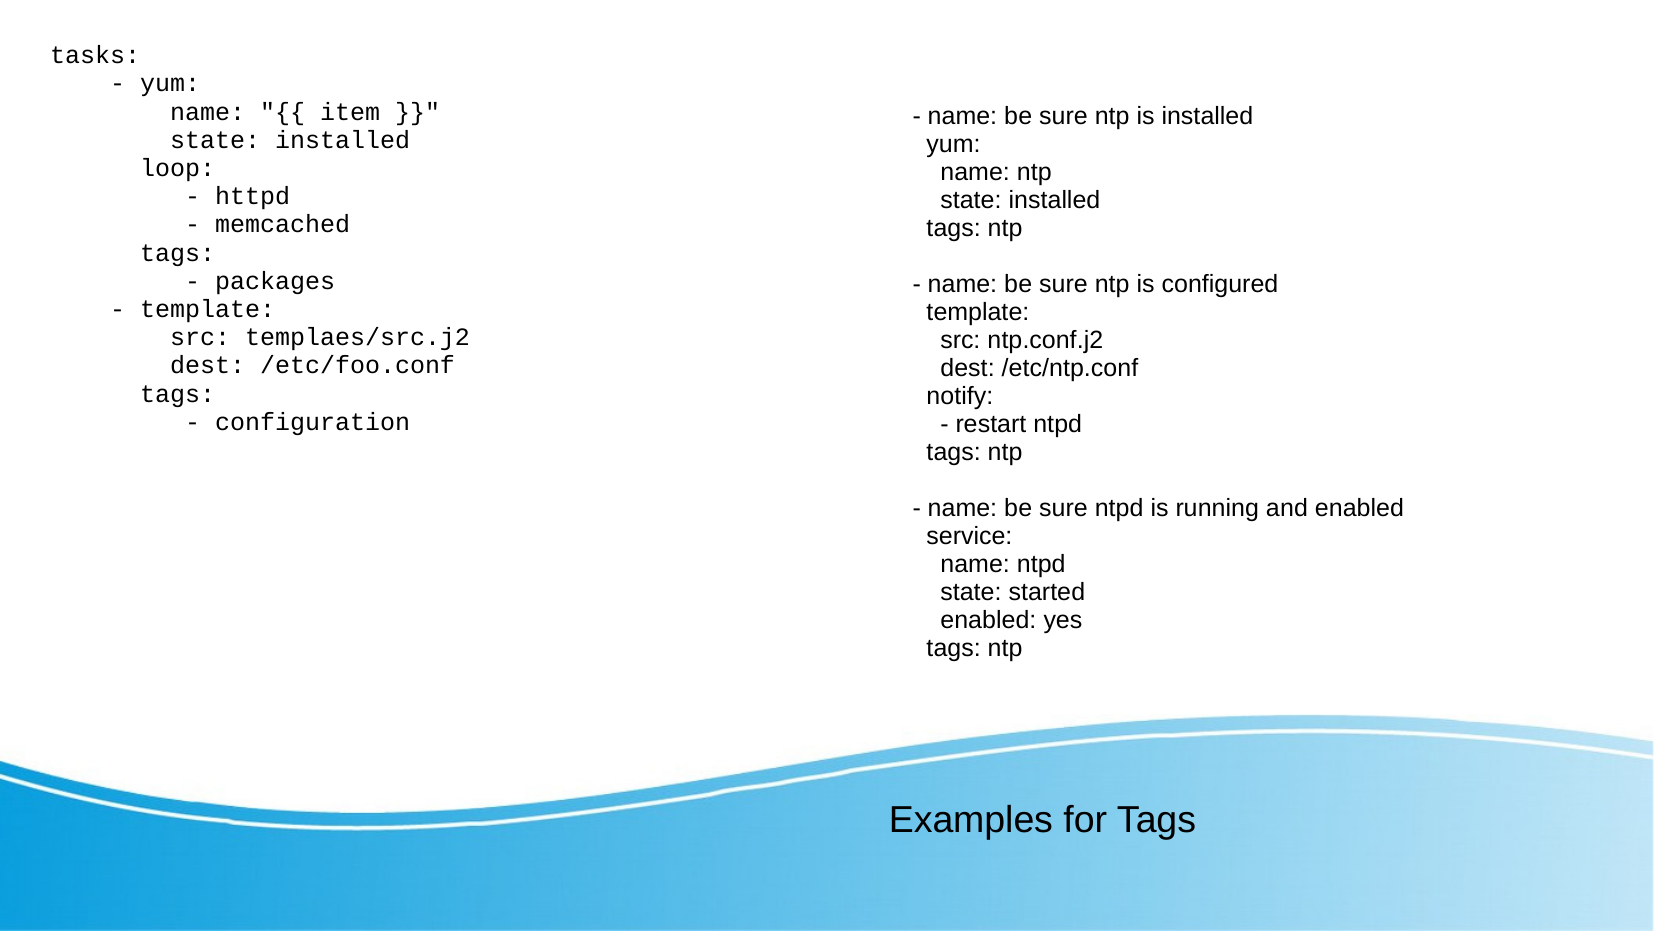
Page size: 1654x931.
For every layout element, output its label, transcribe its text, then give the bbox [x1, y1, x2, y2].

text_box tasks: - yum: name: "{{ item }}" state: installed loop: - httpd - memcached tags: - packages - template: src: templaes/src.j2 dest: /etc/foo.conf tags: - configuration [35, 35, 567, 559]
picture [0, 714, 1654, 931]
text_box Examples for Tags [874, 790, 1489, 931]
text_box - name: be sure ntp is installed yum: name: ntp state: installed tags: ntp - name: be sure ntp is configured template: src: ntp.conf.j2 dest: /etc/ntp.conf notify: - restart ntpd tags: ntp - name: be sure ntpd is running and enabled service: name: ntpd state: started enabled: yes tags: ntp [897, 94, 1489, 670]
